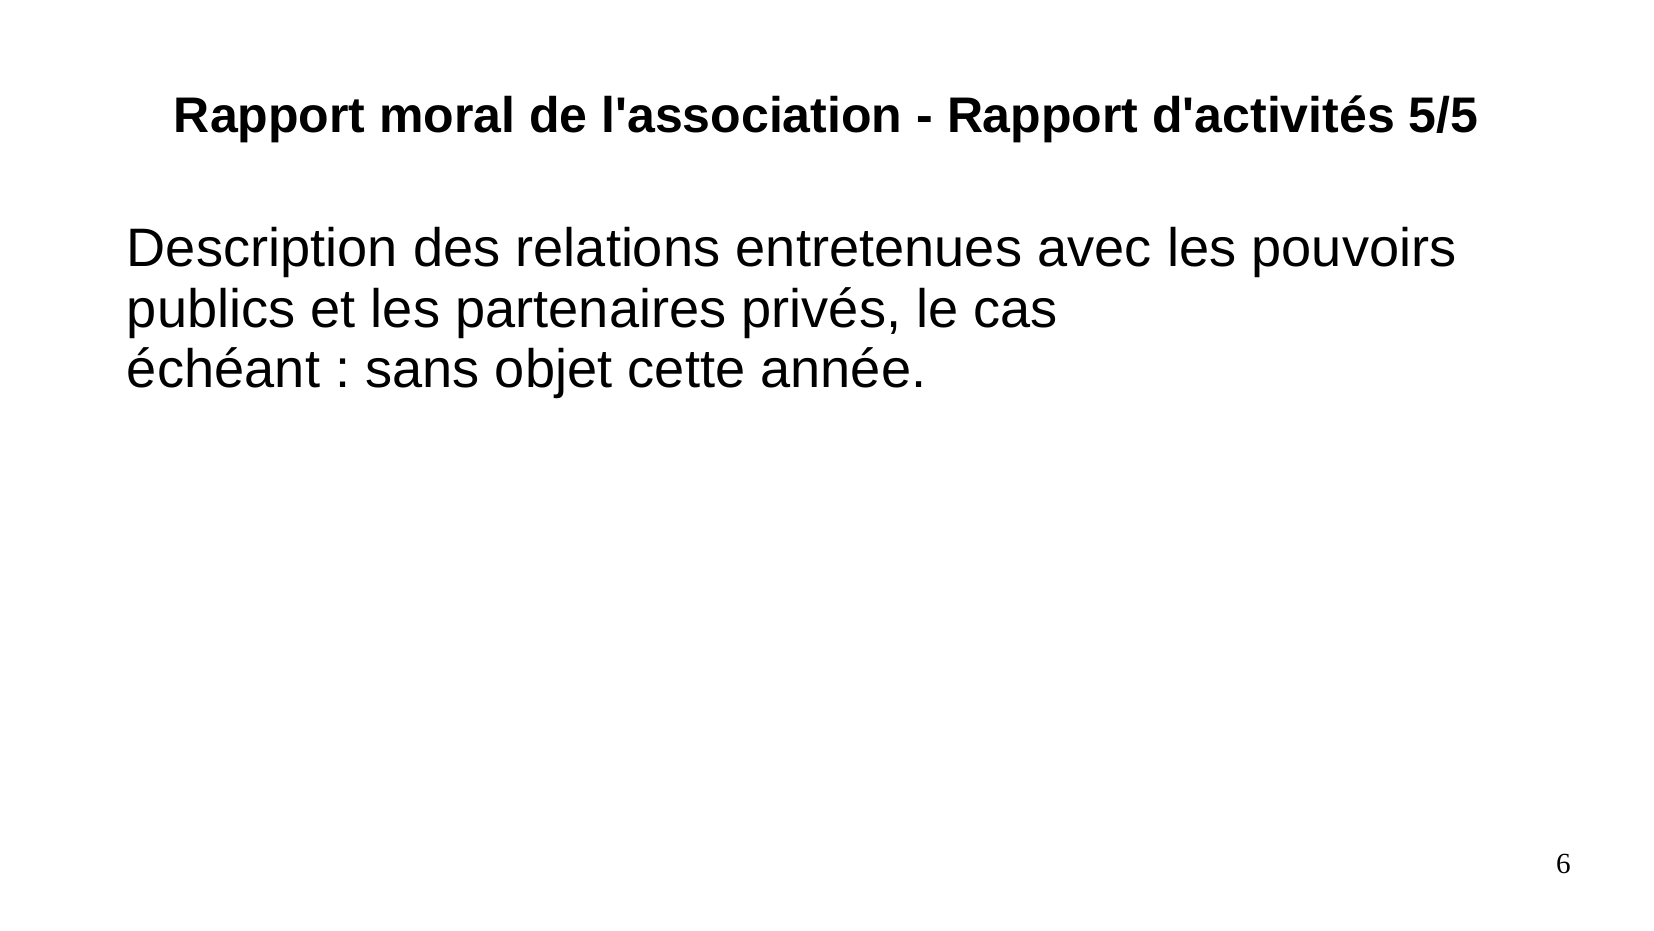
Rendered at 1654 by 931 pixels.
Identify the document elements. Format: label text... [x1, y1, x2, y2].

list Description des relations entretenues avec les pouvoirs publics et les partenaires privés, le cas échéant : sans objet cette année. [82, 217, 1571, 758]
title Rapport moral de l'association - Rapport d'activités 5/5 [82, 37, 1571, 193]
